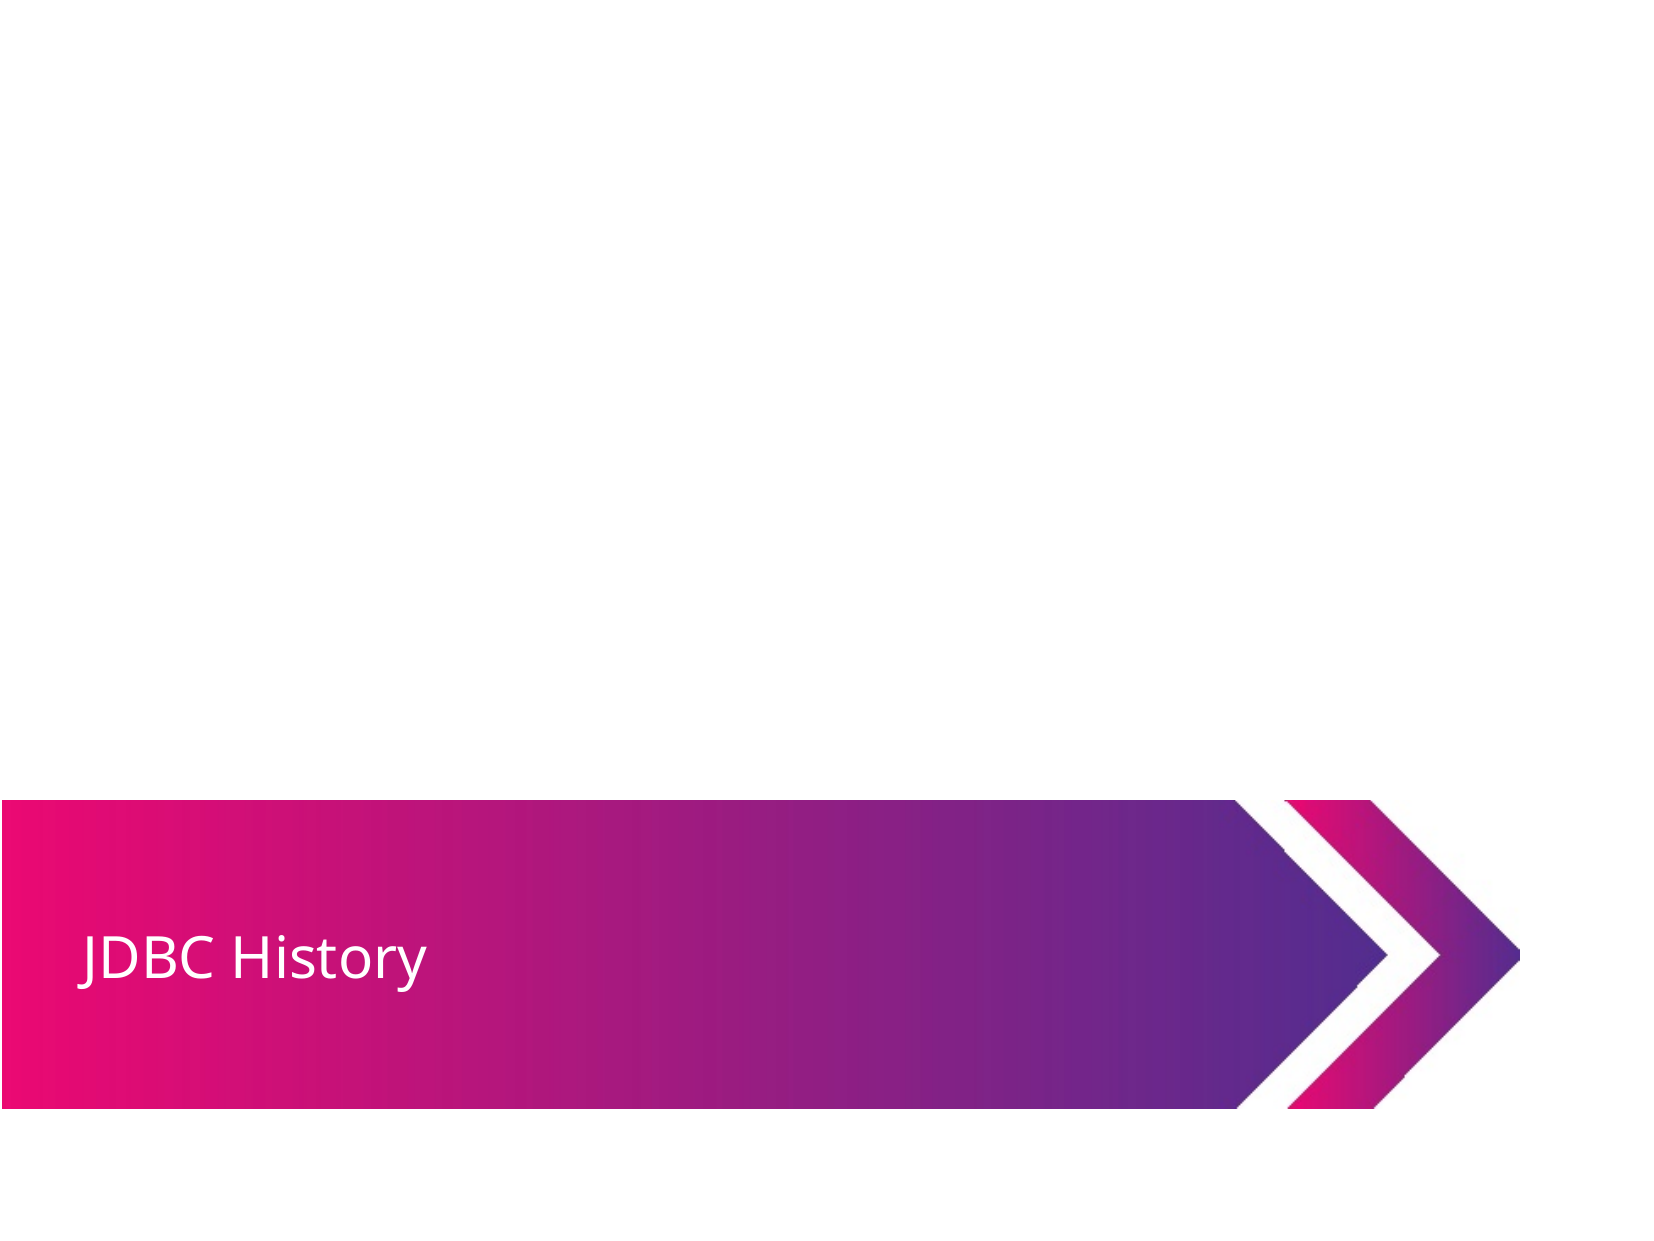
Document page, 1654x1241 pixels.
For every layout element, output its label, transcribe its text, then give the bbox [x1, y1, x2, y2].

title JDBC History [82, 852, 1396, 1060]
picture [2, 800, 1520, 1109]
